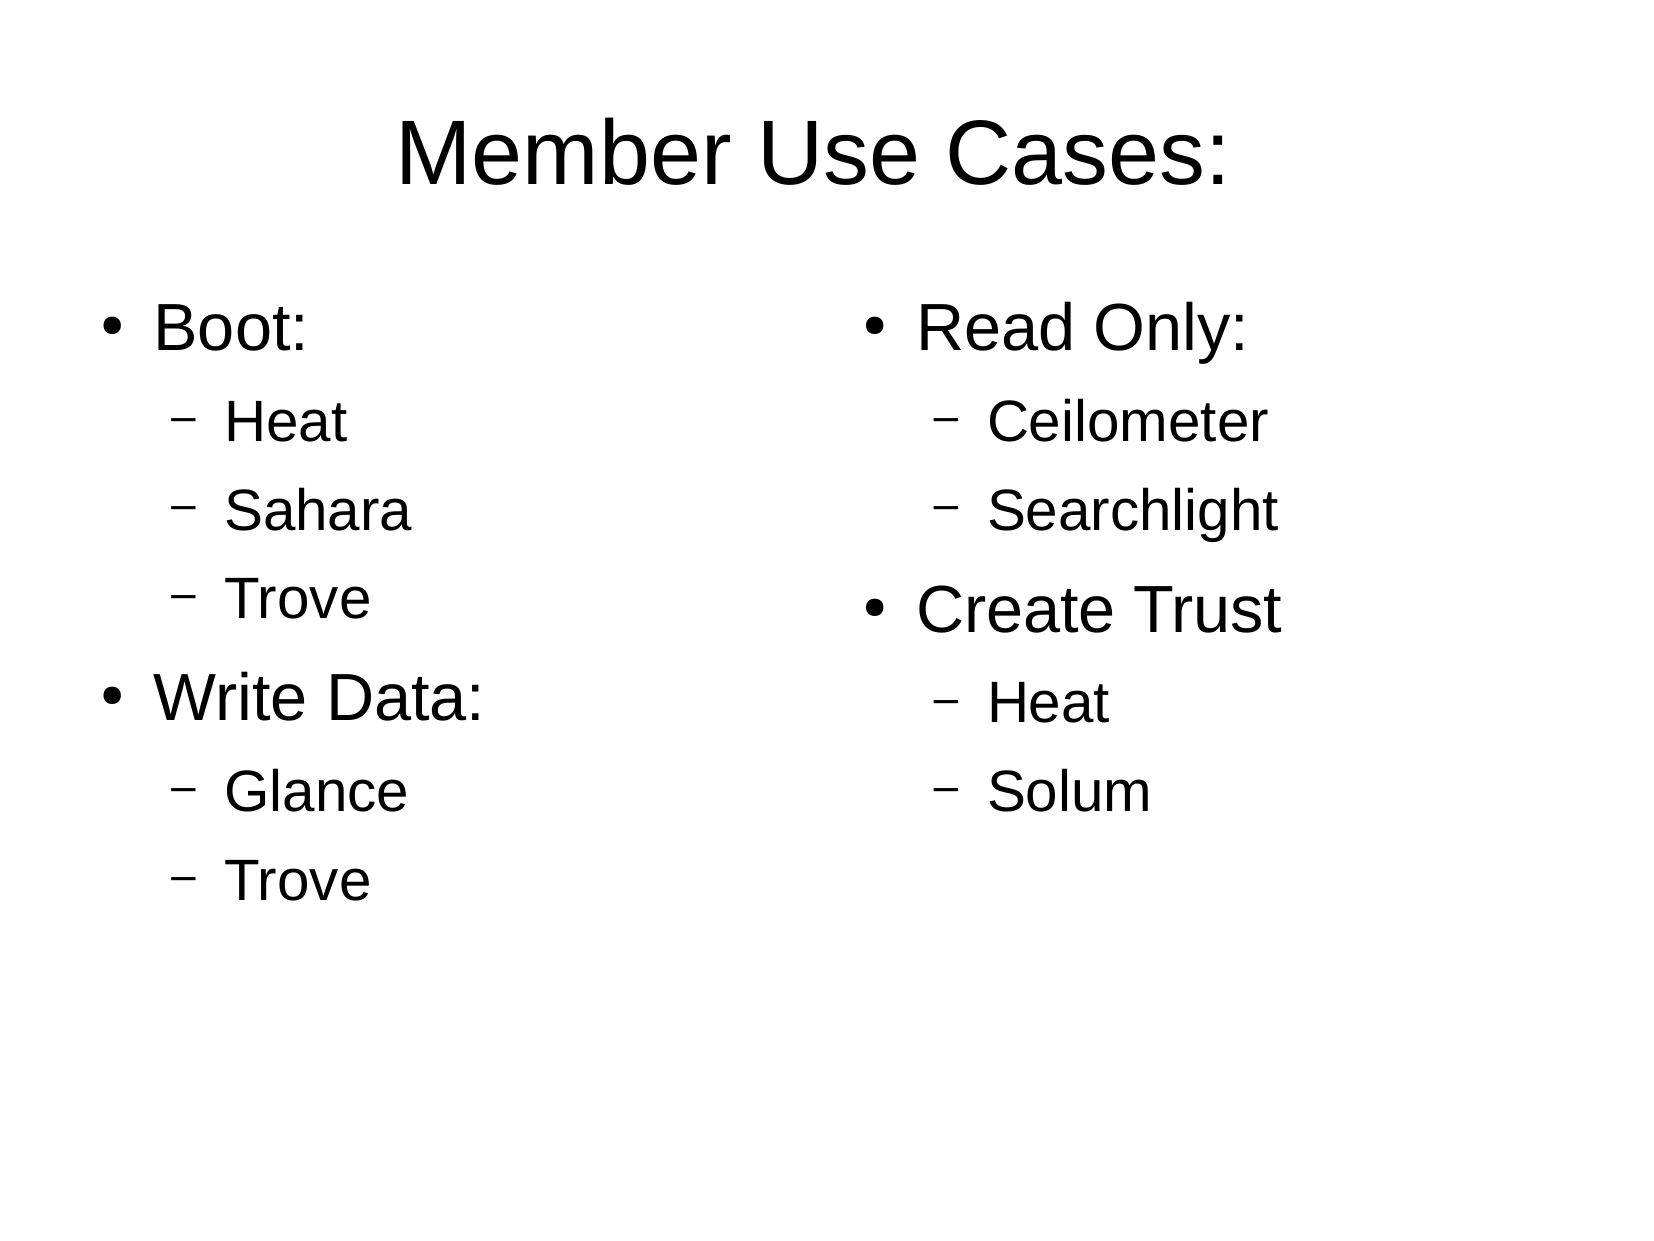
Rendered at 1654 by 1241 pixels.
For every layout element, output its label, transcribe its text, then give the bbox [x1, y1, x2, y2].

title Member Use Cases: [82, 49, 1571, 257]
list Read Only: Ceilometer Searchlight Create Trust Heat Solum [845, 290, 1572, 1010]
list Boot: Heat Sahara Trove Write Data: Glance Trove [82, 290, 809, 1010]
